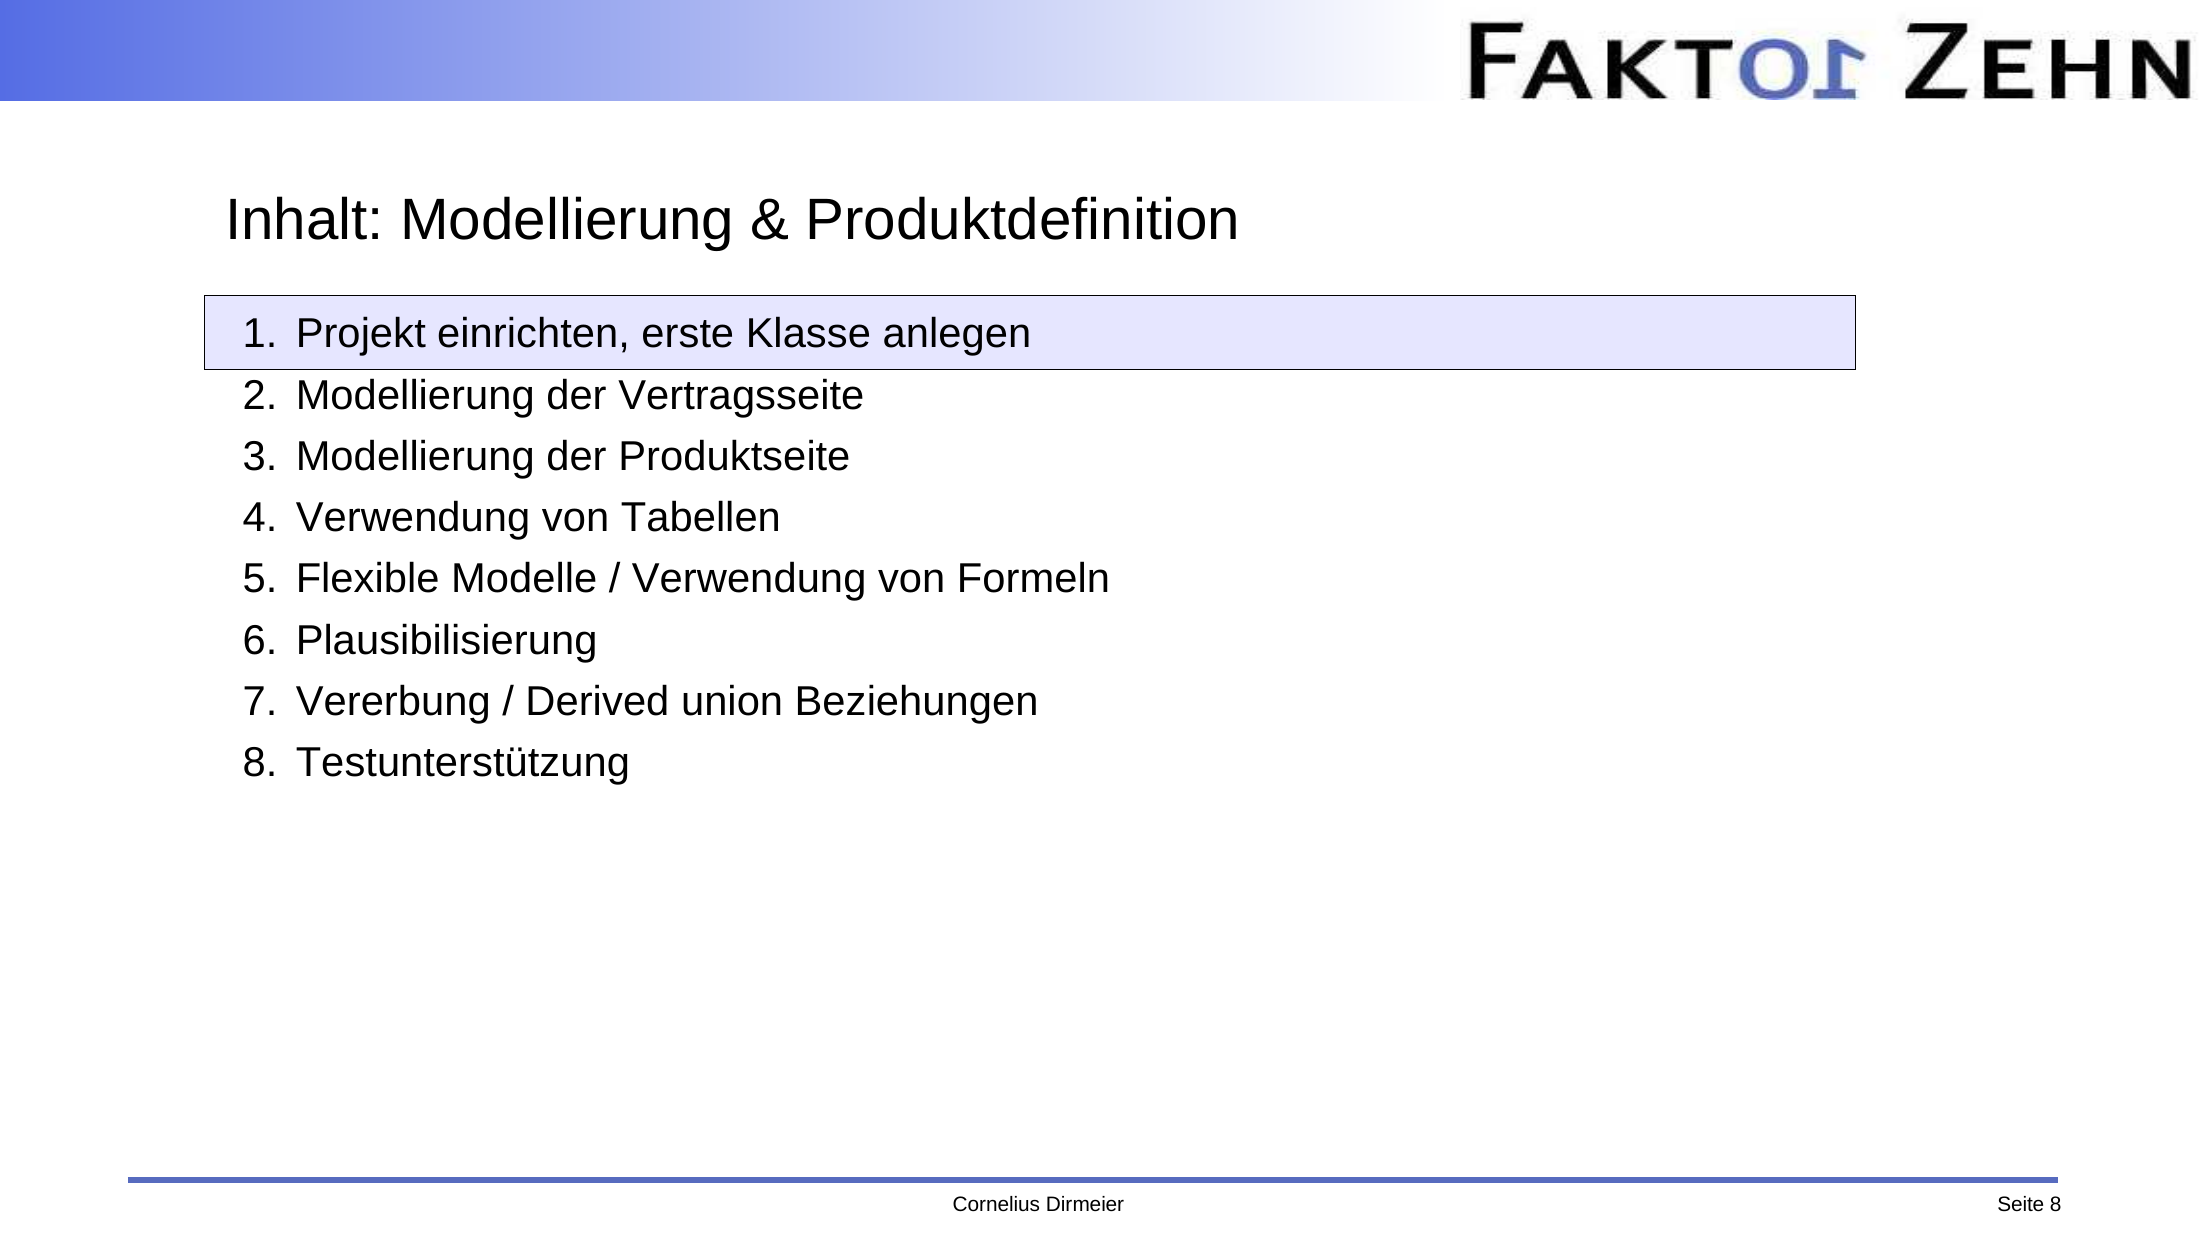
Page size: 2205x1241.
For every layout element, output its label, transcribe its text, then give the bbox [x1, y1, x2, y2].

text_box [204, 295, 1856, 370]
list Projekt einrichten, erste Klasse anlegen Modellierung der Vertragsseite Modellierung der Produktseite Verwendung von Tabellen Flexible Modelle / Verwendung von Formeln Plausibilisierung Vererbung / Derived union Beziehungen Testunterstützung [225, 310, 1981, 1078]
title Inhalt: Modellierung & Produktdefinition [225, 142, 1981, 296]
picture [1460, 7, 2202, 100]
